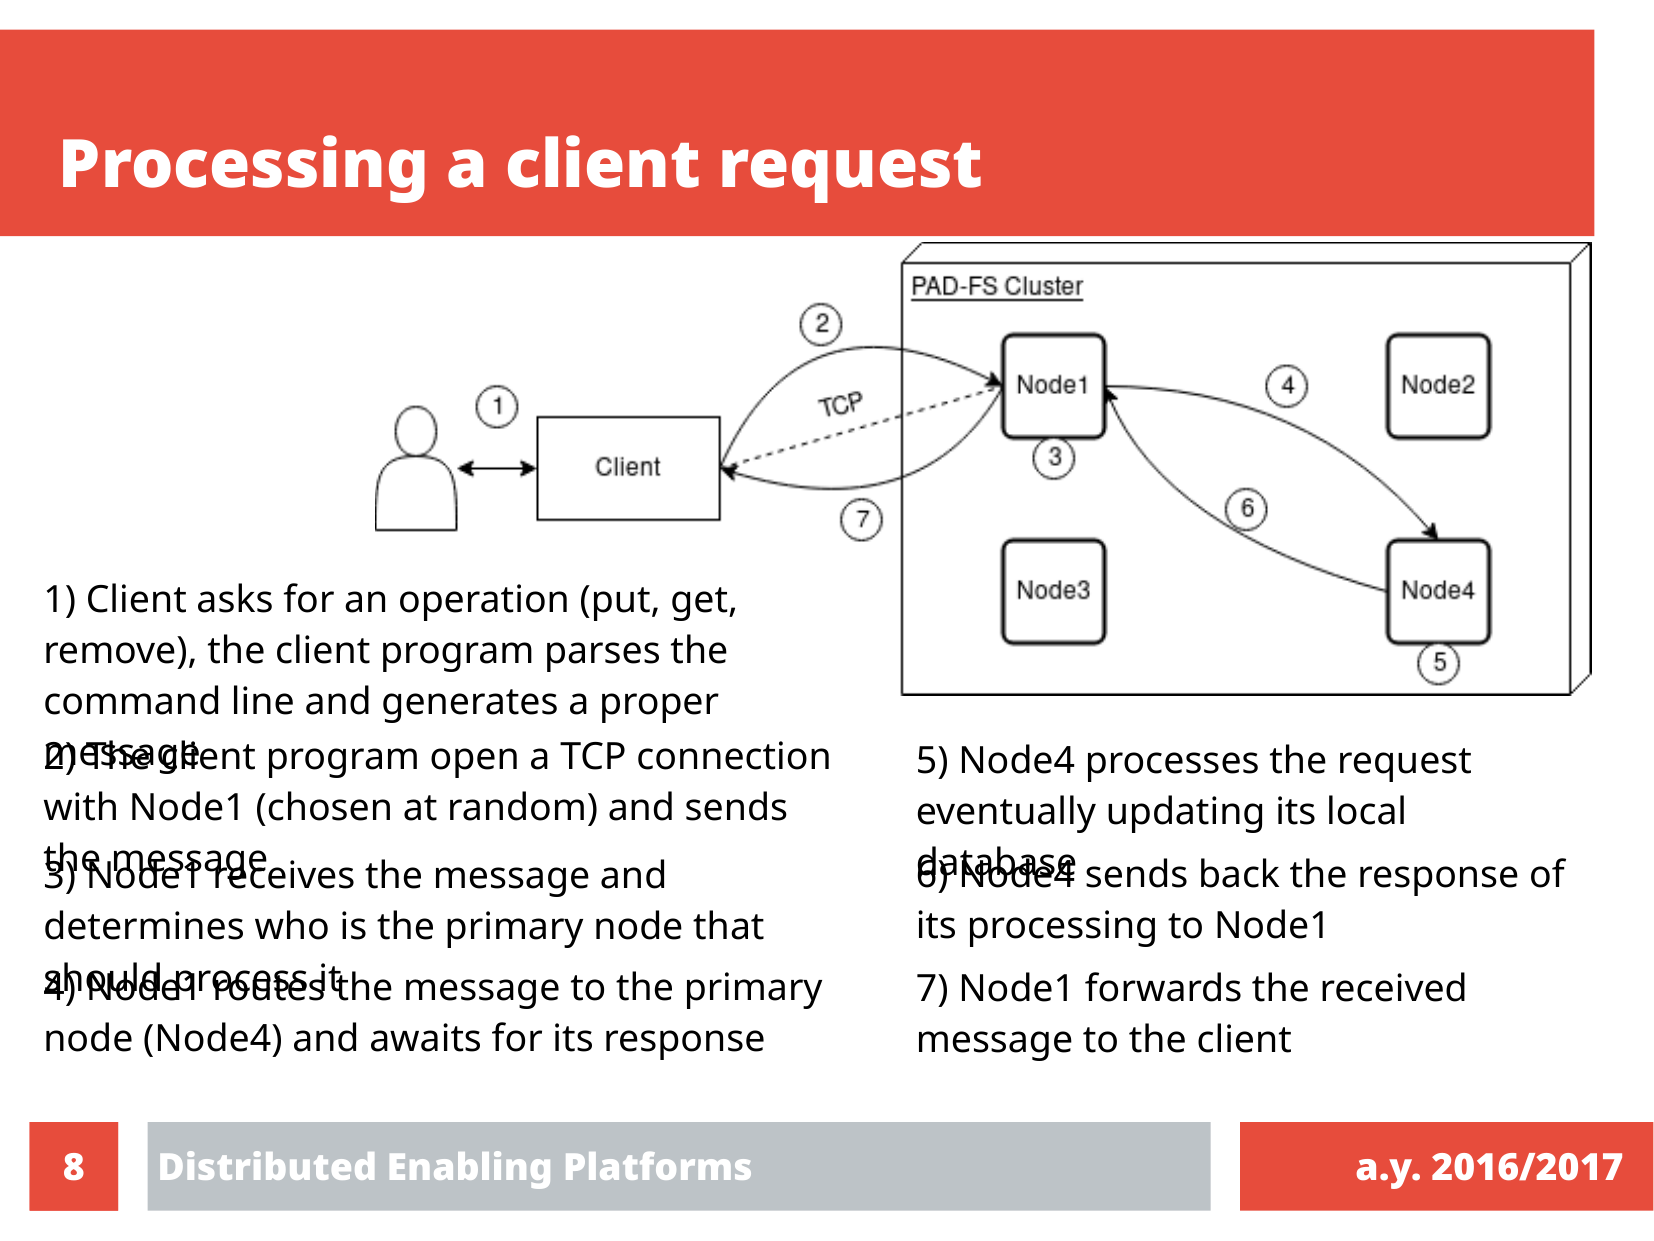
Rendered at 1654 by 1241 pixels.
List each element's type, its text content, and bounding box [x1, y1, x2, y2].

title Processing a client request [59, 59, 1595, 207]
text_box 3) Node1 receives the message and determines who is the primary node that should process it [28, 841, 860, 953]
picture [375, 242, 1592, 696]
text_box 5) Node4 processes the request eventually updating its local database [901, 726, 1589, 840]
text_box 4) Node1 routes the message to the primary node (Node4) and awaits for its response [28, 953, 860, 1067]
text_box 2) The client program open a TCP connection with Node1 (chosen at random) and sends the message [28, 721, 860, 841]
text_box 6) Node4 sends back the response of its processing to Node1 [901, 840, 1589, 953]
text_box 7) Node1 forwards the received message to the client [901, 953, 1589, 1068]
text_box 1) Client asks for an operation (put, get, remove), the client program parses the command line and generates a proper message [28, 565, 870, 722]
